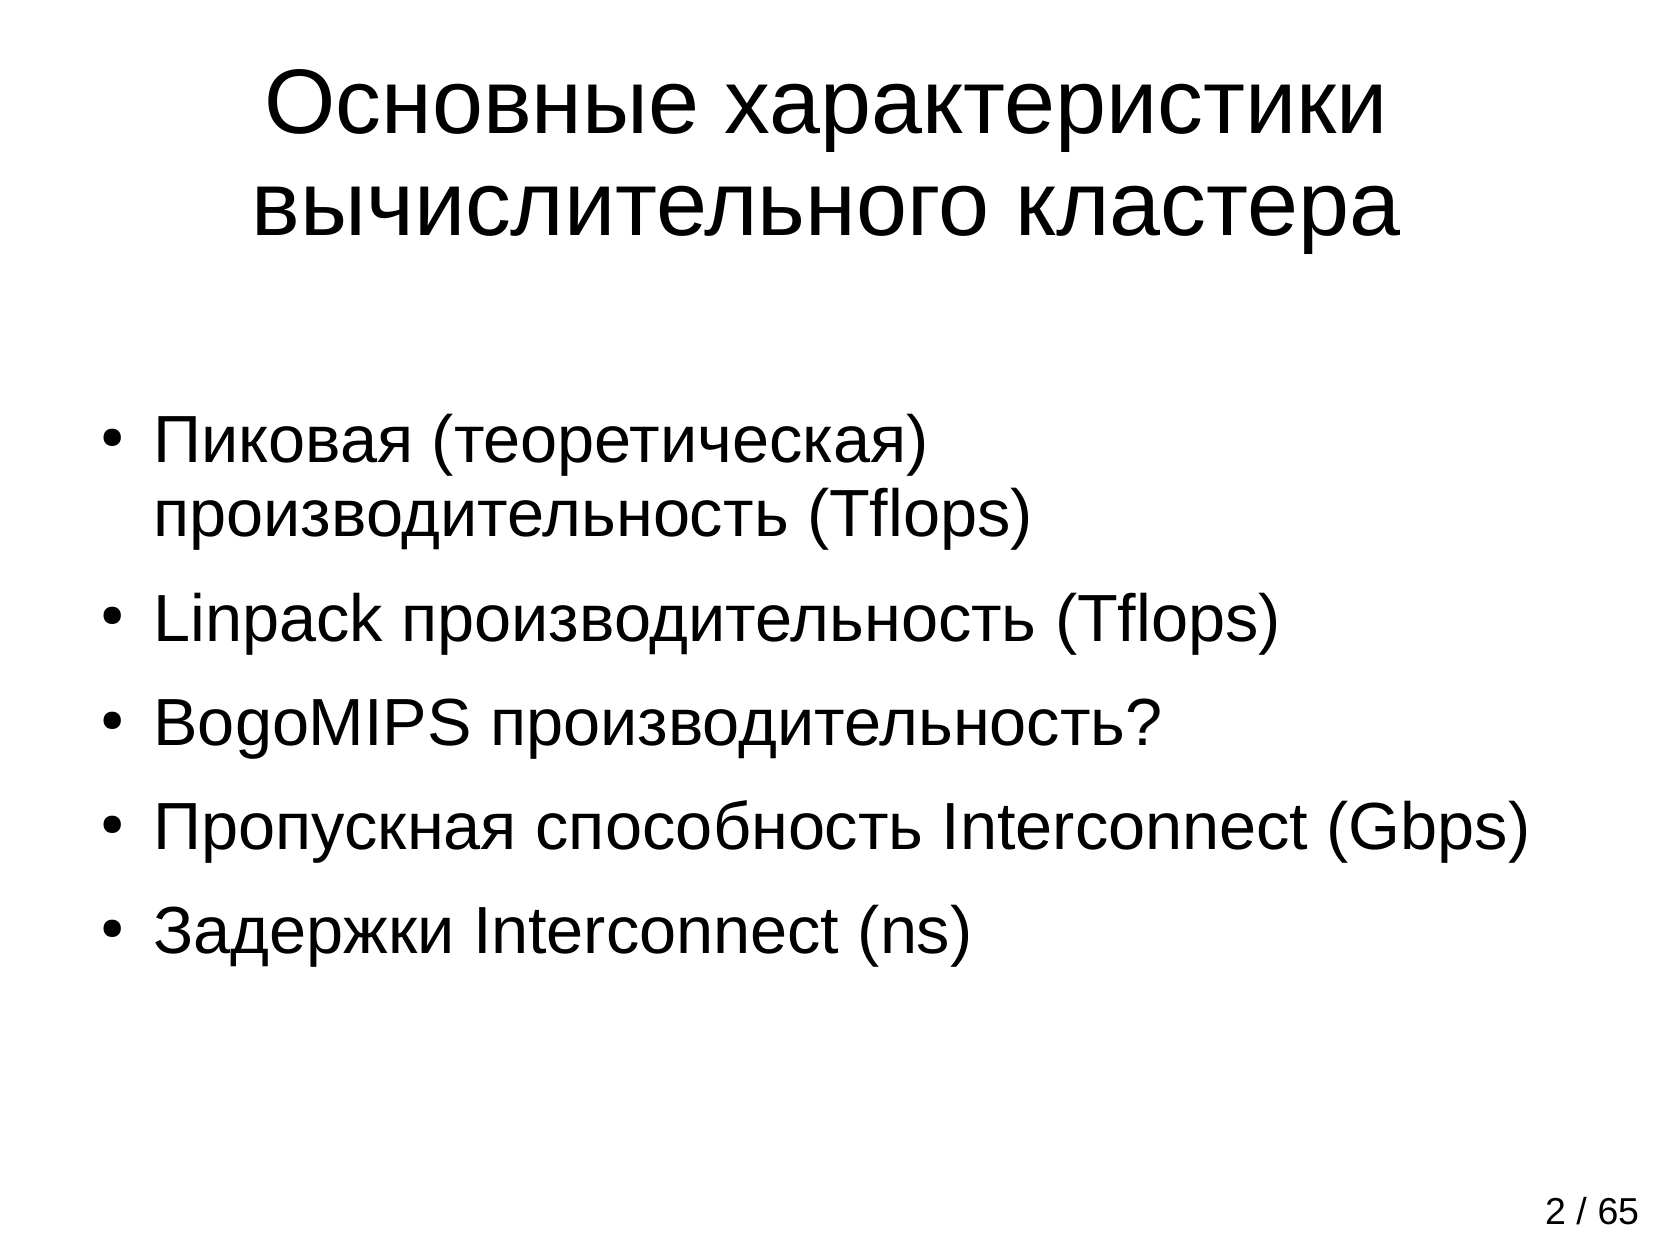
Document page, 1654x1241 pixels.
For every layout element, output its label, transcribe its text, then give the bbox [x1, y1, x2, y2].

text_box <number> / 65 [1380, 1183, 1654, 1241]
title Основные характеристики вычислительного кластера [82, 49, 1571, 257]
list Пиковая (теоретическая) производительность (Tflops) Linpack производительность (Tflops) BogoMIPS производительность? Пропускная способность Interconnect (Gbps) Задержки Interconnect (ns) [82, 401, 1571, 1158]
